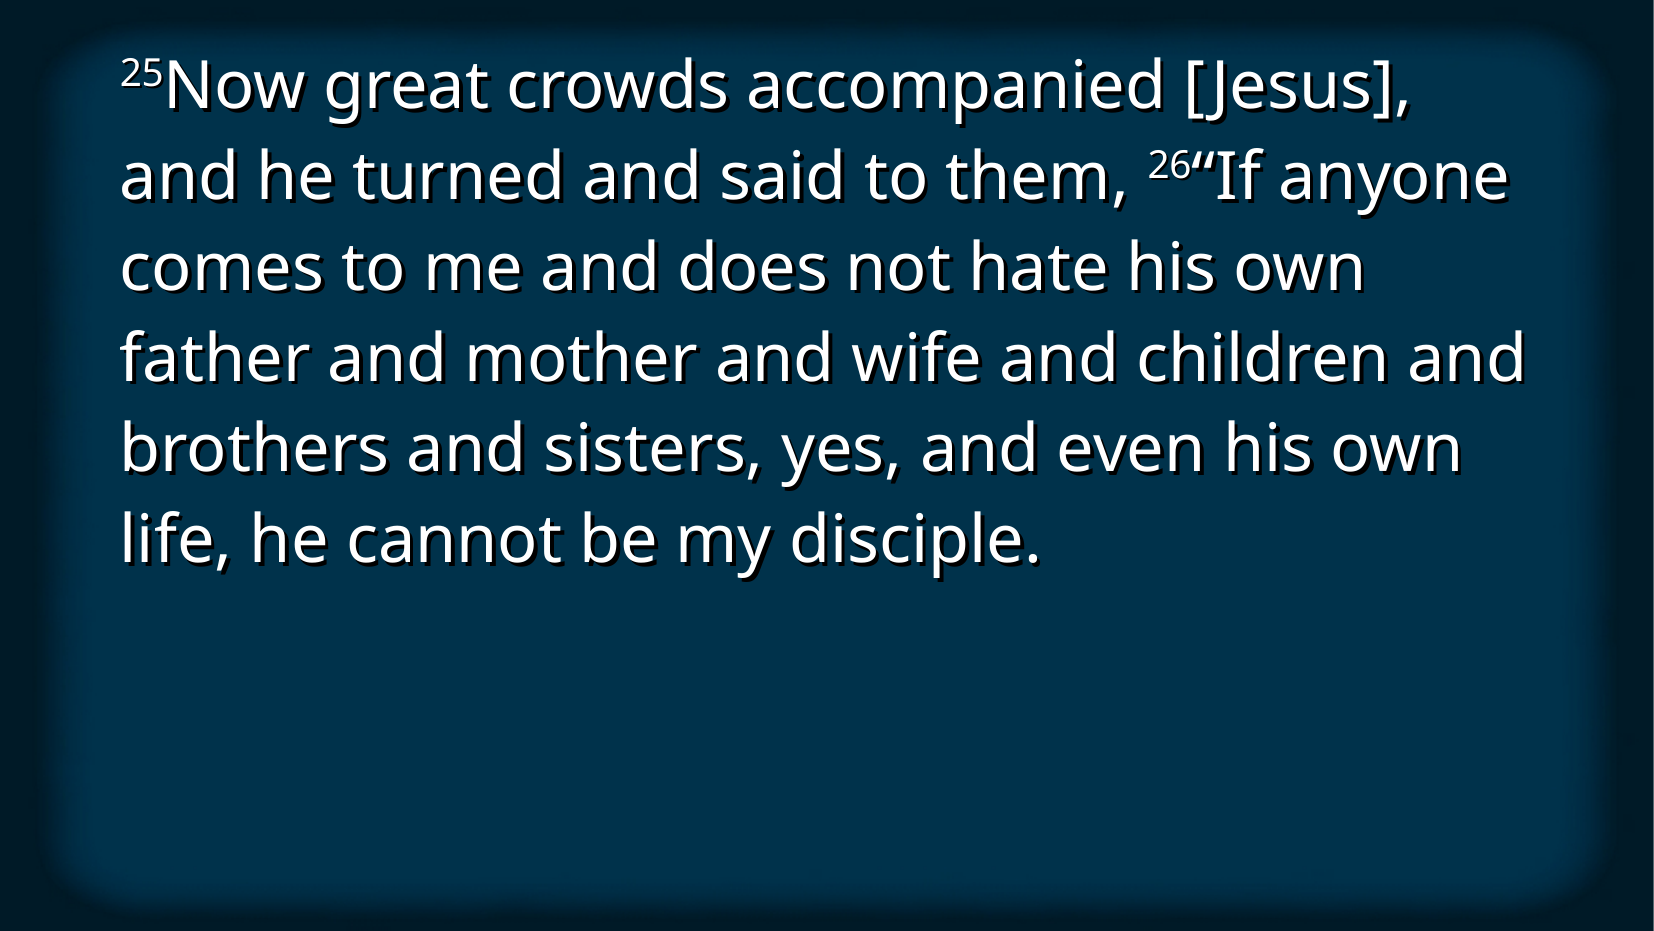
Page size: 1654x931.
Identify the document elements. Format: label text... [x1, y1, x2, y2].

picture [0, 0, 1654, 931]
text_box 25Now great crowds accompanied [Jesus], and he turned and said to them, 26“If anyone comes to me and does not hate his own father and mother and wife and children and brothers and sisters, yes, and even his own life, he cannot be my disciple. [105, 30, 1561, 578]
